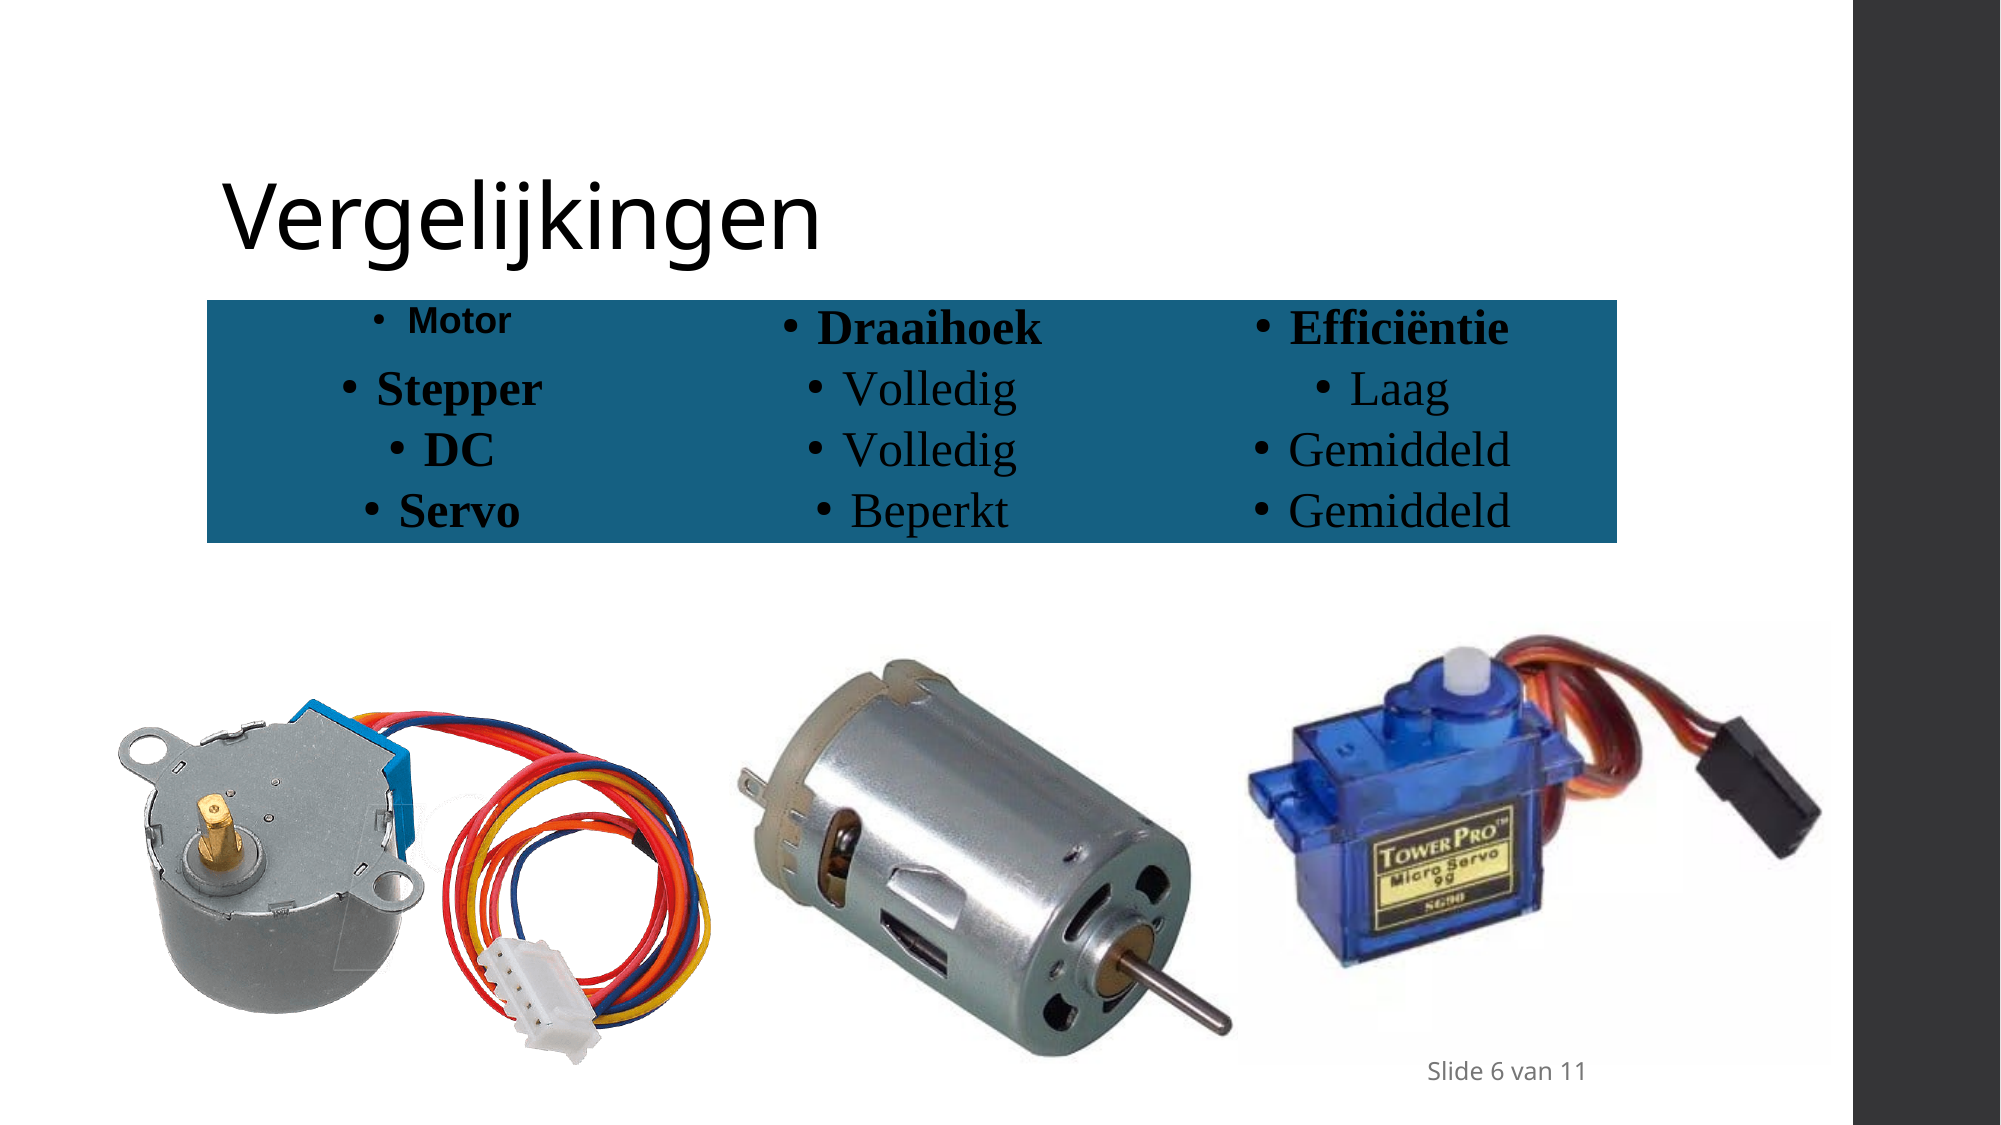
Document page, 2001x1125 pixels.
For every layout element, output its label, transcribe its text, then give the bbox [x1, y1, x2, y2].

table_cell Volledig [677, 422, 1147, 482]
table_header Draaihoek [677, 300, 1147, 361]
table_cell Gemiddeld [1147, 482, 1617, 543]
table_header Motor [207, 300, 677, 361]
table_cell Stepper [207, 361, 677, 422]
table_cell Volledig [677, 361, 1147, 422]
table_header Efficiëntie [1147, 300, 1617, 361]
table_cell DC [207, 422, 677, 482]
table_cell Laag [1147, 361, 1617, 422]
table_cell Servo [207, 482, 677, 543]
picture [729, 621, 1831, 1066]
table_cell Gemiddeld [1147, 422, 1617, 482]
title Vergelijkingen [206, 60, 1797, 278]
text_box Slide van 11 [1412, 1042, 1863, 1103]
table_cell Beperkt [677, 482, 1147, 543]
picture [118, 698, 711, 1066]
